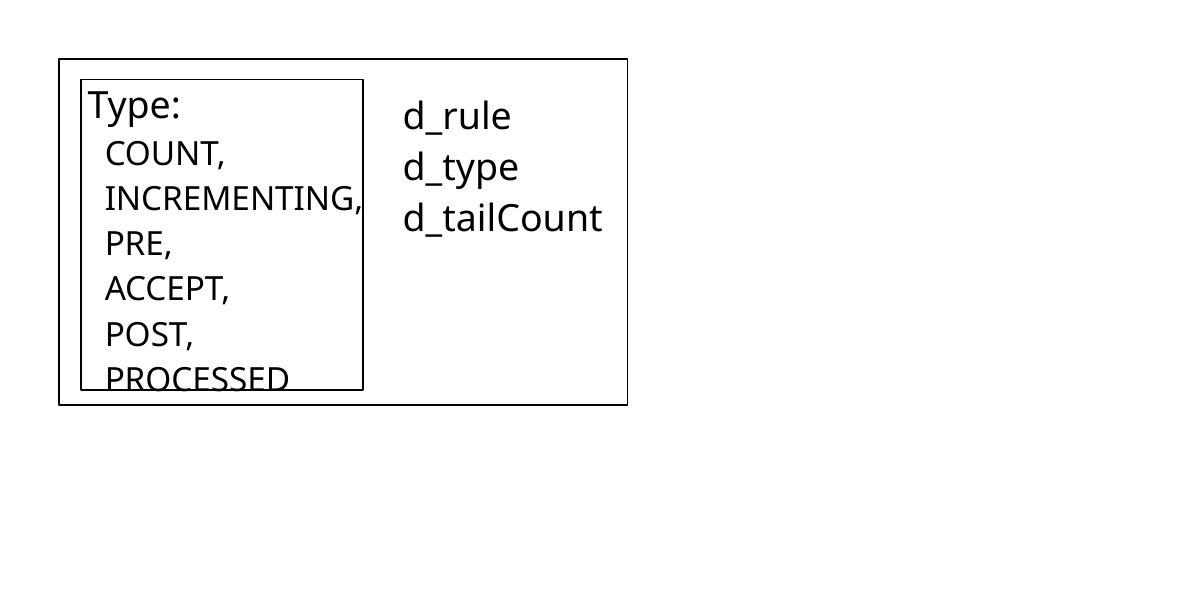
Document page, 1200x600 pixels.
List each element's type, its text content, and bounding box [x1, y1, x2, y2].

text_box Type: COUNT, INCREMENTING, PRE, ACCEPT, POST, PROCESSED [72, 71, 376, 373]
text_box [58, 58, 628, 405]
text_box Type: COUNT, INCREMENTING, PRE, ACCEPT, POST, PROCESSED [82, 80, 362, 373]
text_box d_rule d_type d_tailCount [387, 82, 610, 233]
